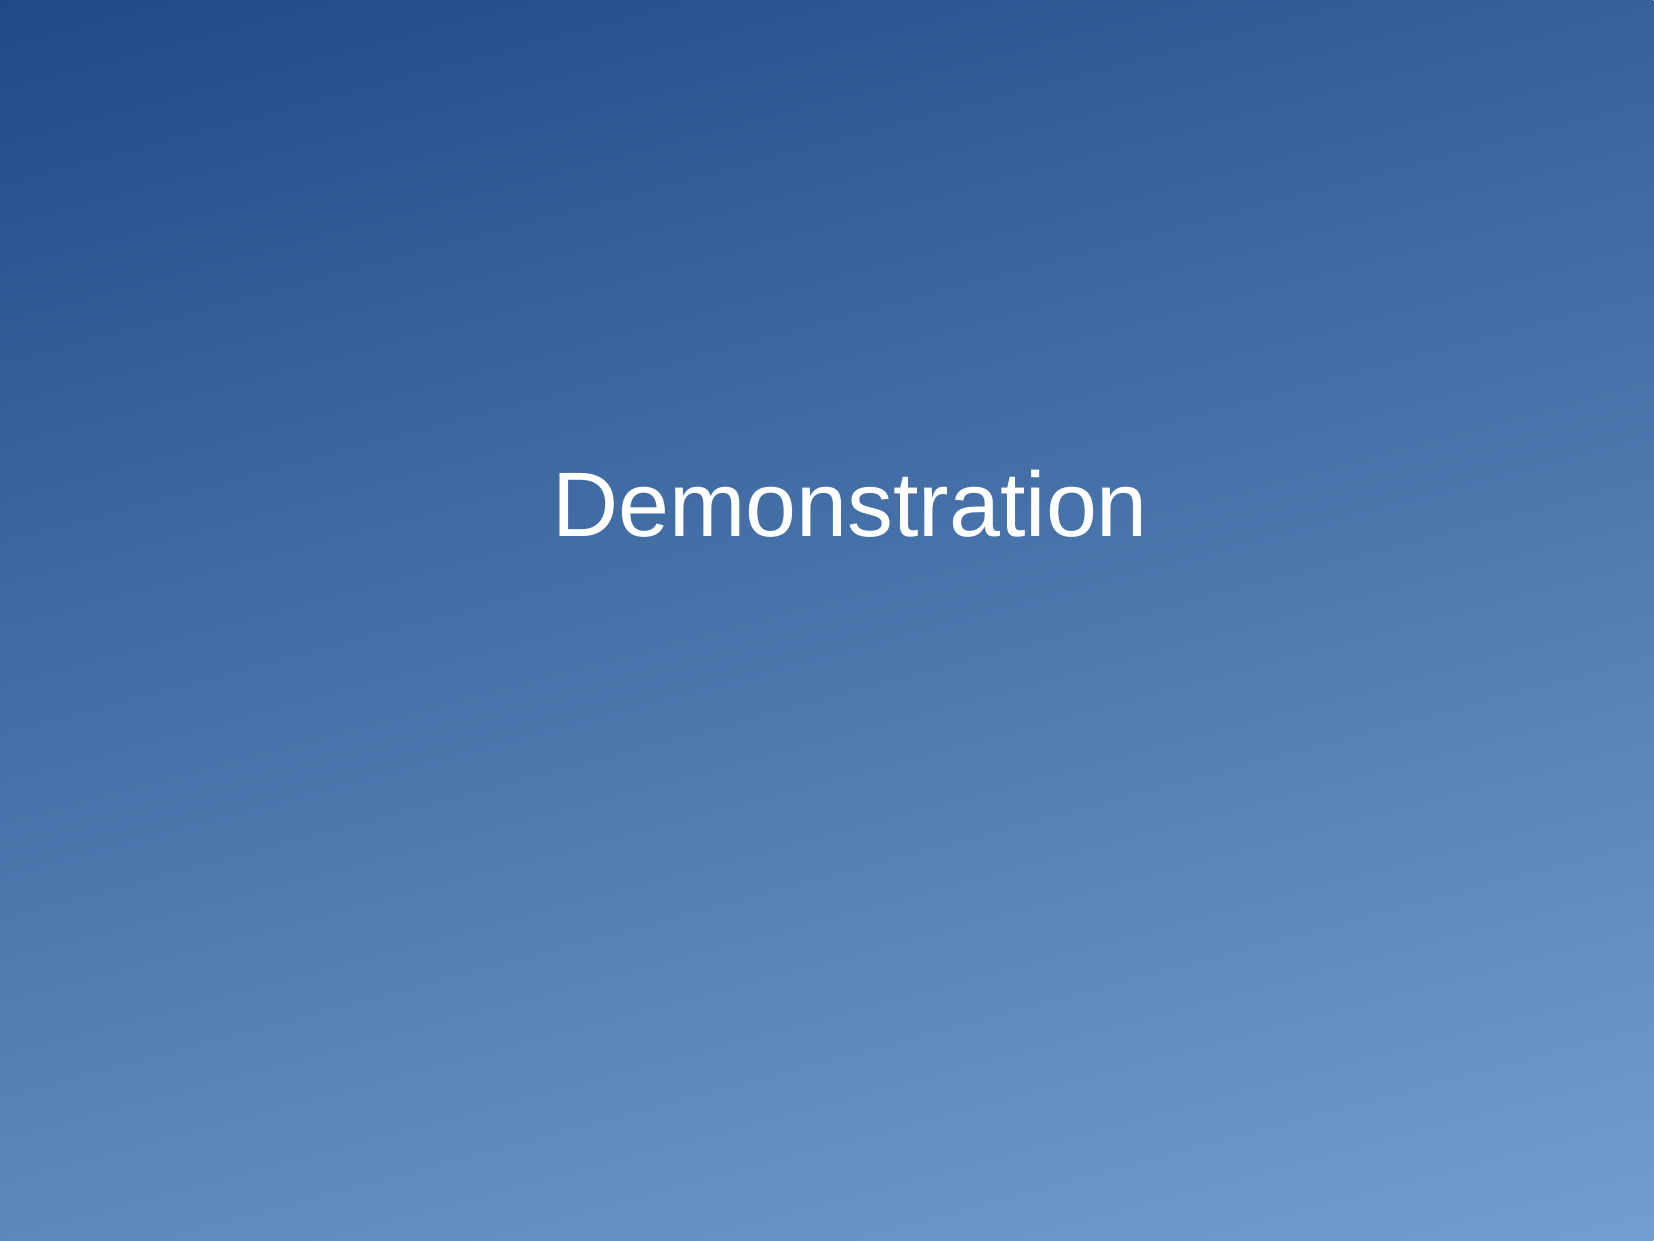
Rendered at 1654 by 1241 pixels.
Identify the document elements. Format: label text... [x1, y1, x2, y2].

title Demonstration [106, 401, 1595, 609]
